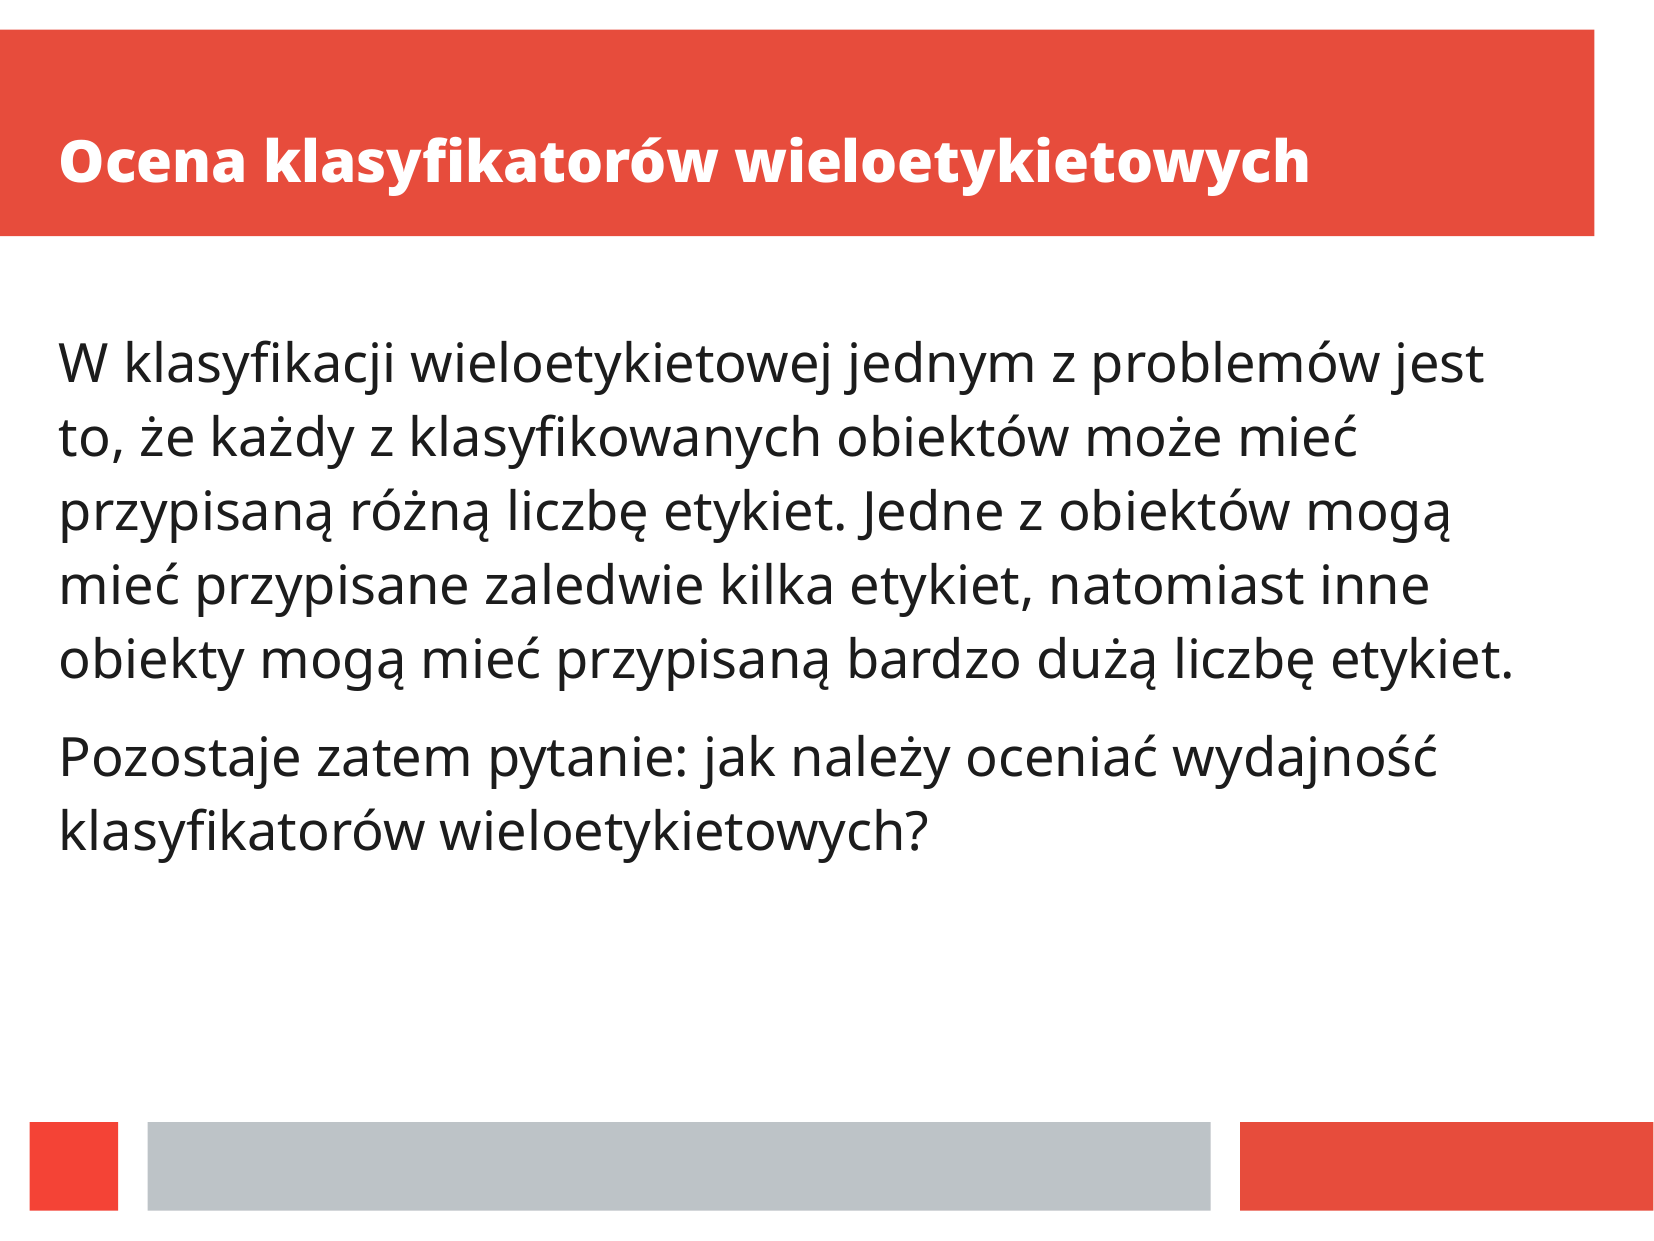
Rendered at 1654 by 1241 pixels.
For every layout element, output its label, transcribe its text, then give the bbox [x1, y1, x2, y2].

list W klasyfikacji wieloetykietowej jednym z problemów jest to, że każdy z klasyfikowanych obiektów może mieć przypisaną różną liczbę etykiet. Jedne z obiektów mogą mieć przypisane zaledwie kilka etykiet, natomiast inne obiekty mogą mieć przypisaną bardzo dużą liczbę etykiet. Pozostaje zatem pytanie: jak należy oceniać wydajność klasyfikatorów wieloetykietowych? [59, 324, 1565, 1093]
title Ocena klasyfikatorów wieloetykietowych [59, 56, 1595, 200]
